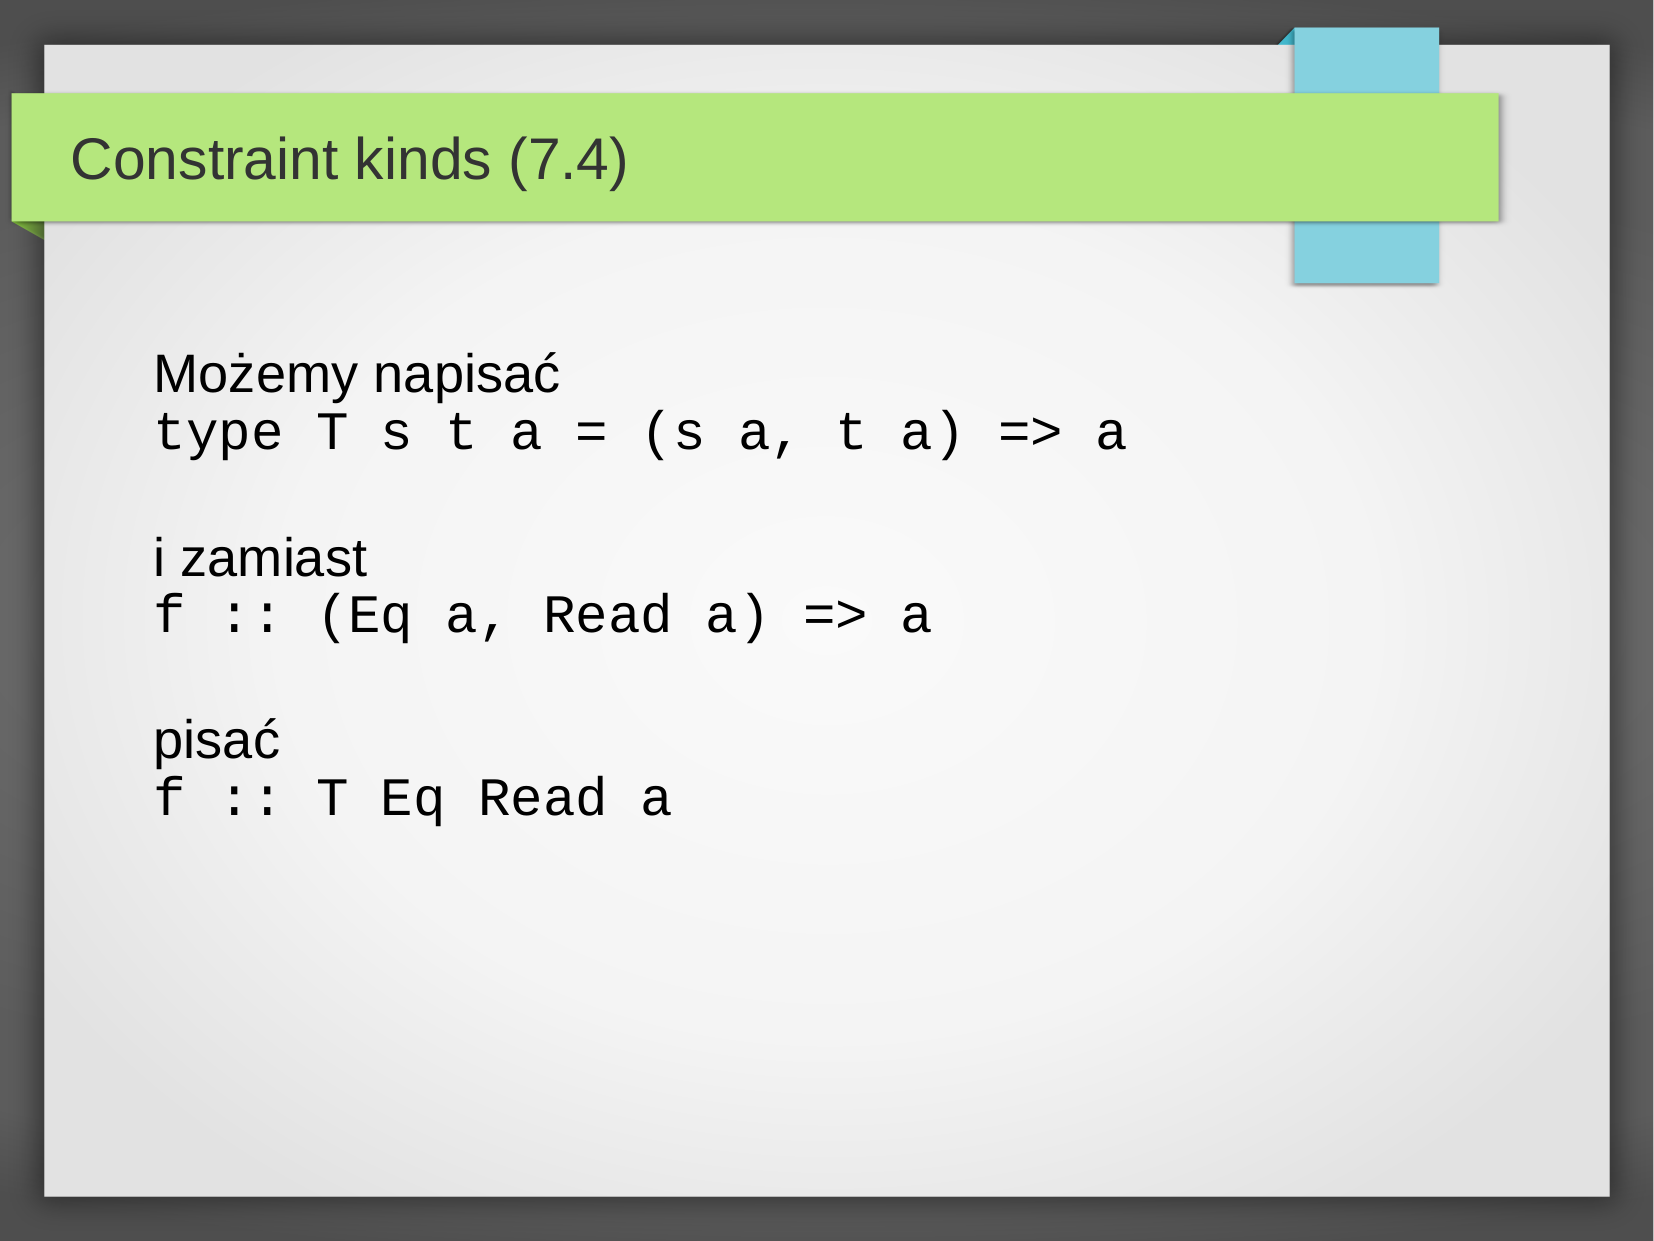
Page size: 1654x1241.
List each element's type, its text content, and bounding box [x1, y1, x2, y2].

picture [0, 0, 1654, 1241]
title Constraint kinds (7.4) [70, 106, 1229, 213]
list Możemy napisać type T s t a = (s a, t a) => a i zamiast f :: (Eq a, Read a) => a pisać f :: T Eq Read a [82, 343, 1538, 1063]
